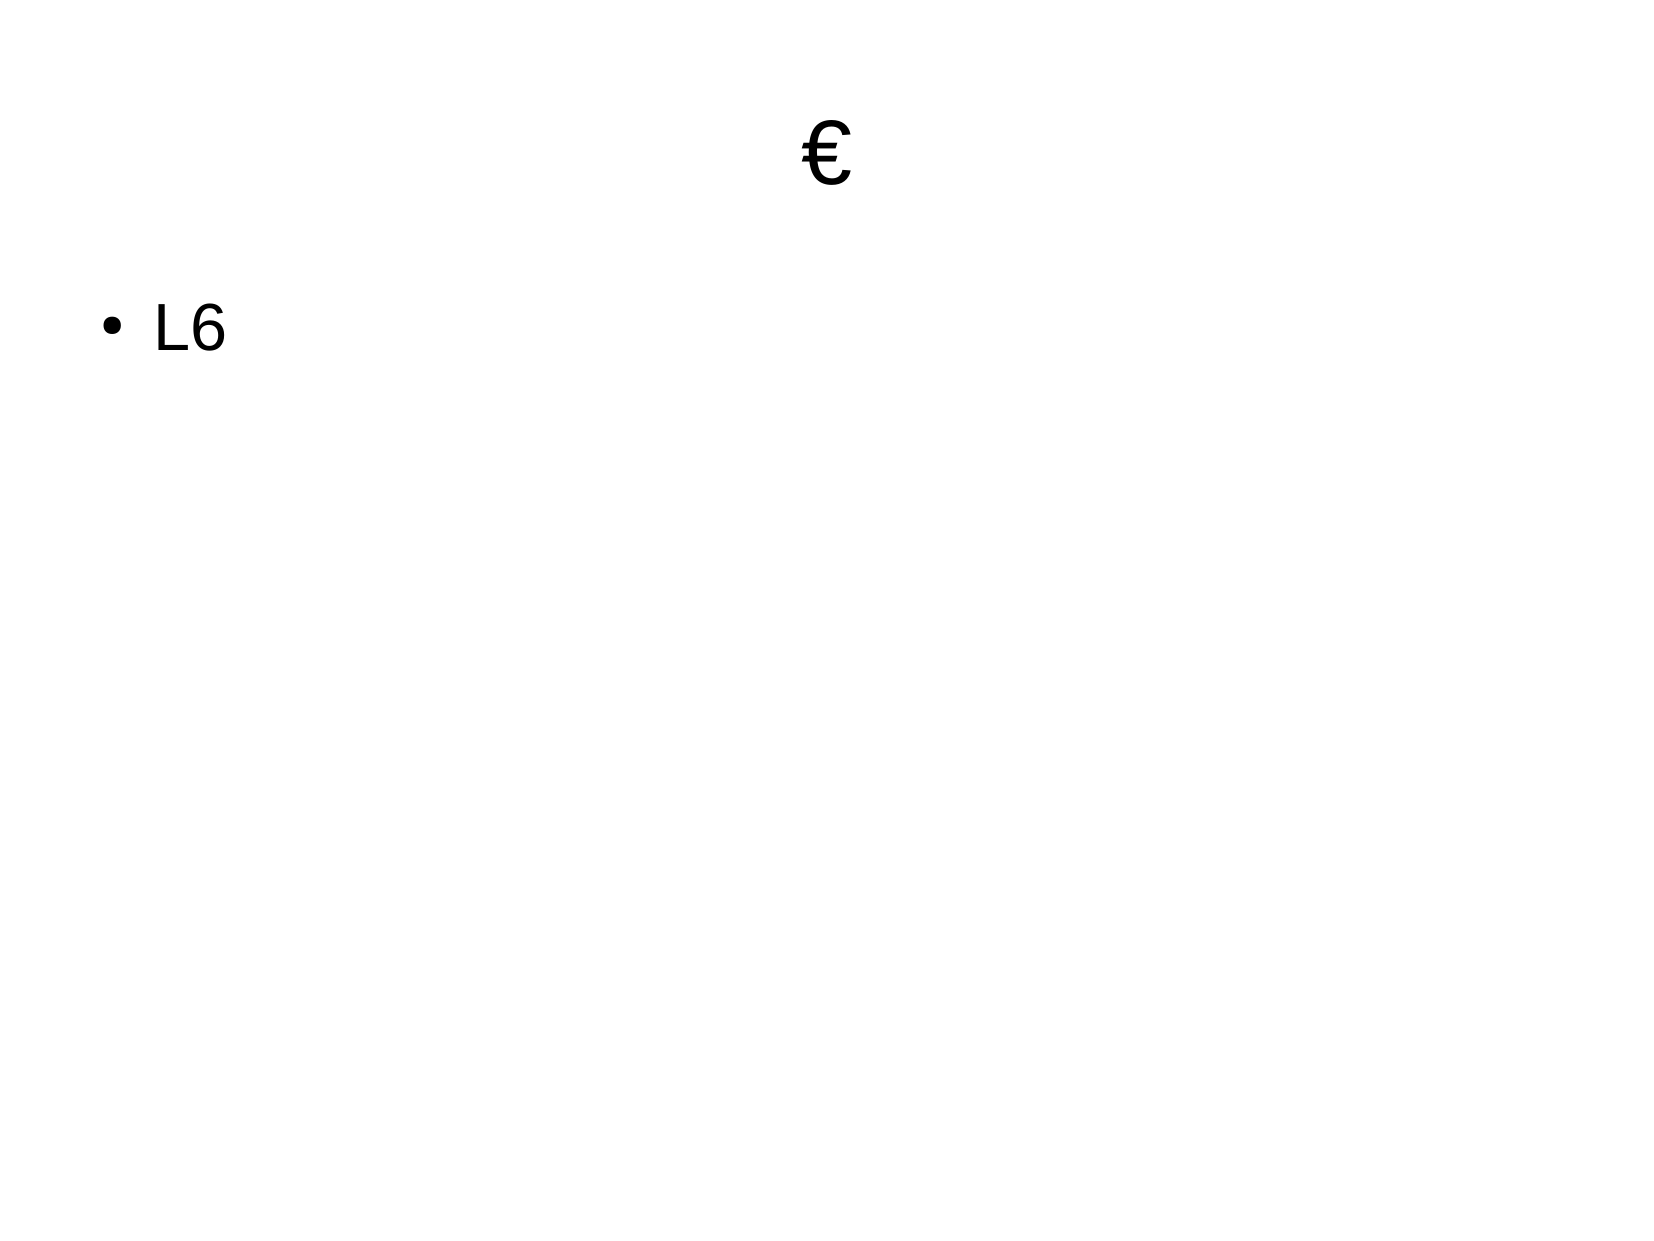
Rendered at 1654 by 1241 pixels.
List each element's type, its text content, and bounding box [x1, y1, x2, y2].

title € [82, 56, 1571, 250]
list L6 [82, 290, 1571, 1094]
